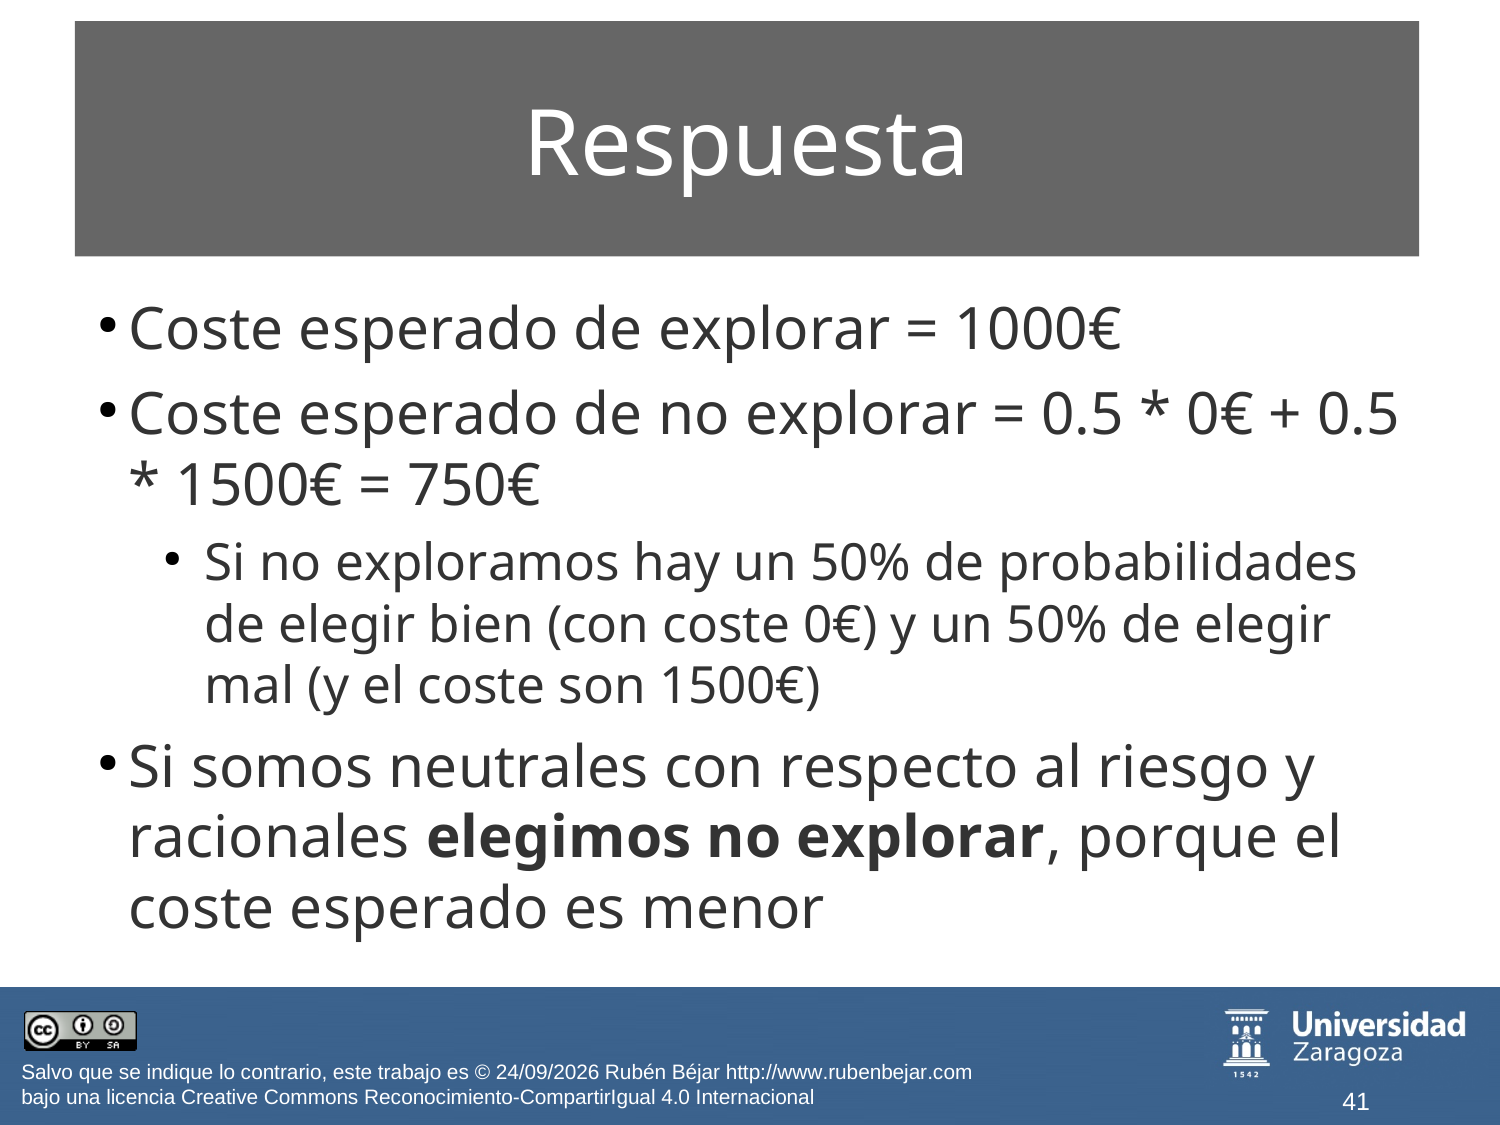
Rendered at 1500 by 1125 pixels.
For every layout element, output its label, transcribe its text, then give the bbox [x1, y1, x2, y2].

title Respuesta [74, 21, 1420, 257]
picture [0, 987, 1500, 1125]
list Coste esperado de explorar = 1000€ Coste esperado de no explorar = 0.5 * 0€ + 0.5 * 1500€ = 750€ Si no exploramos hay un 50% de probabilidades de elegir bien (con coste 0€) y un 50% de elegir mal (y el coste son 1500€) Si somos neutrales con respecto al riesgo y racionales elegimos no explorar, porque el coste esperado es menor [82, 283, 1418, 957]
